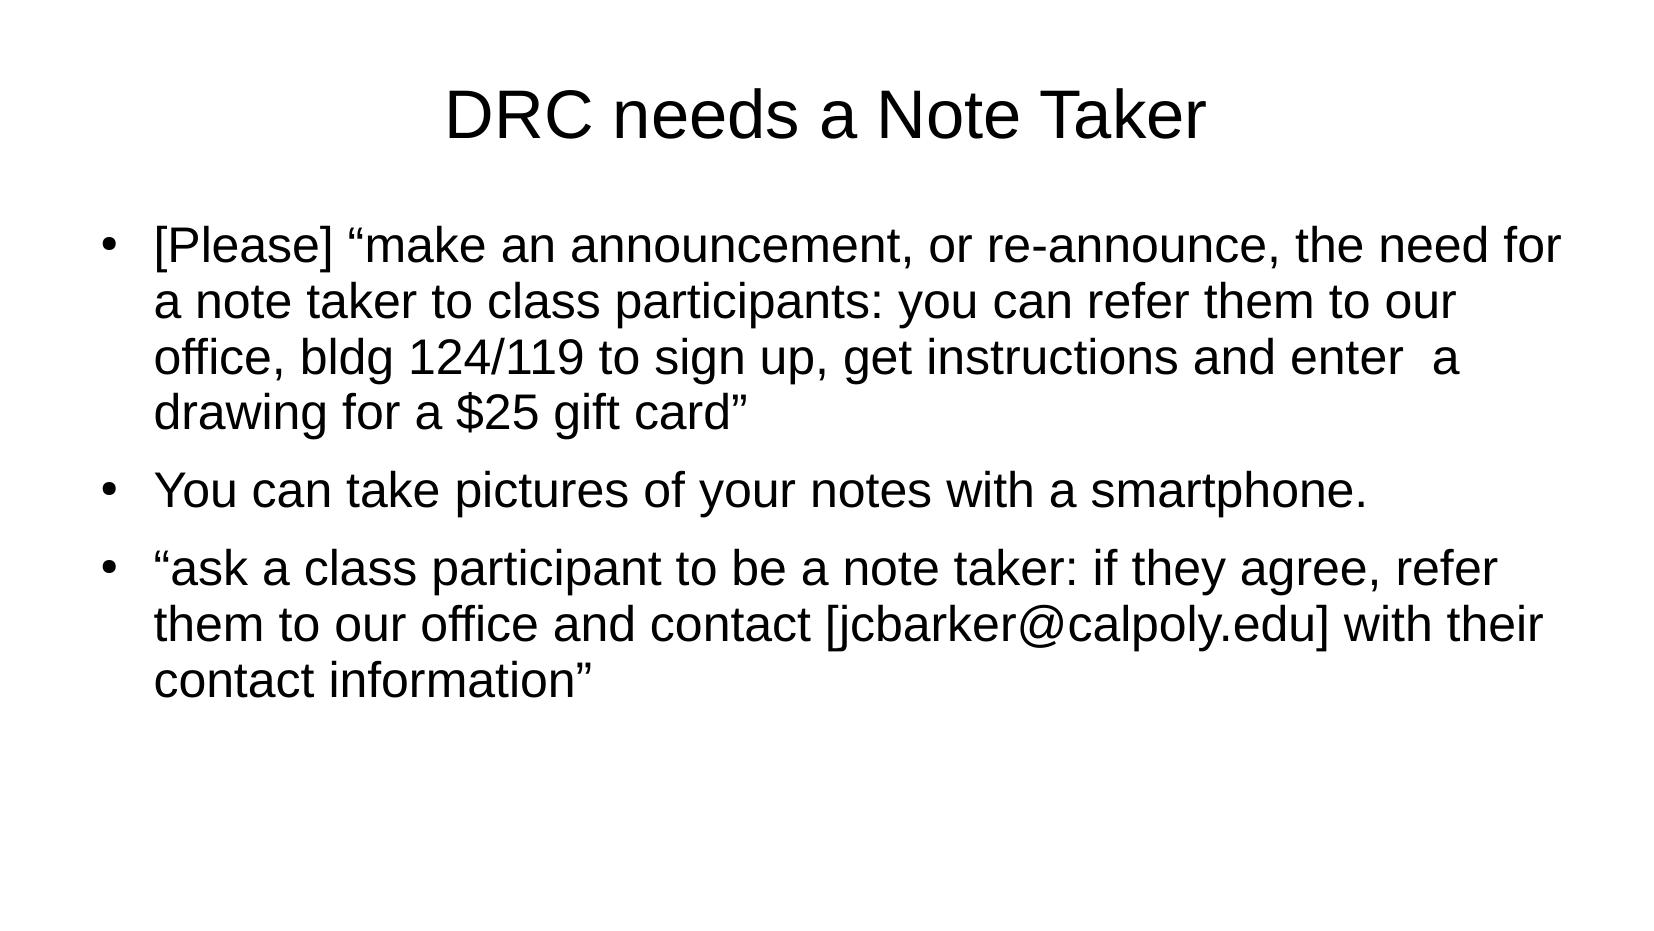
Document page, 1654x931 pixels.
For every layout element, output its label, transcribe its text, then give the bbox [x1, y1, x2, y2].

list [Please] “make an announcement, or re-announce, the need for a note taker to class participants: you can refer them to our office, bldg 124/119 to sign up, get instructions and enter a drawing for a $25 gift card” You can take pictures of your notes with a smartphone. “ask a class participant to be a note taker: if they agree, refer them to our office and contact [jcbarker@calpoly.edu] with their contact information” [82, 217, 1571, 758]
title DRC needs a Note Taker [82, 37, 1571, 193]
